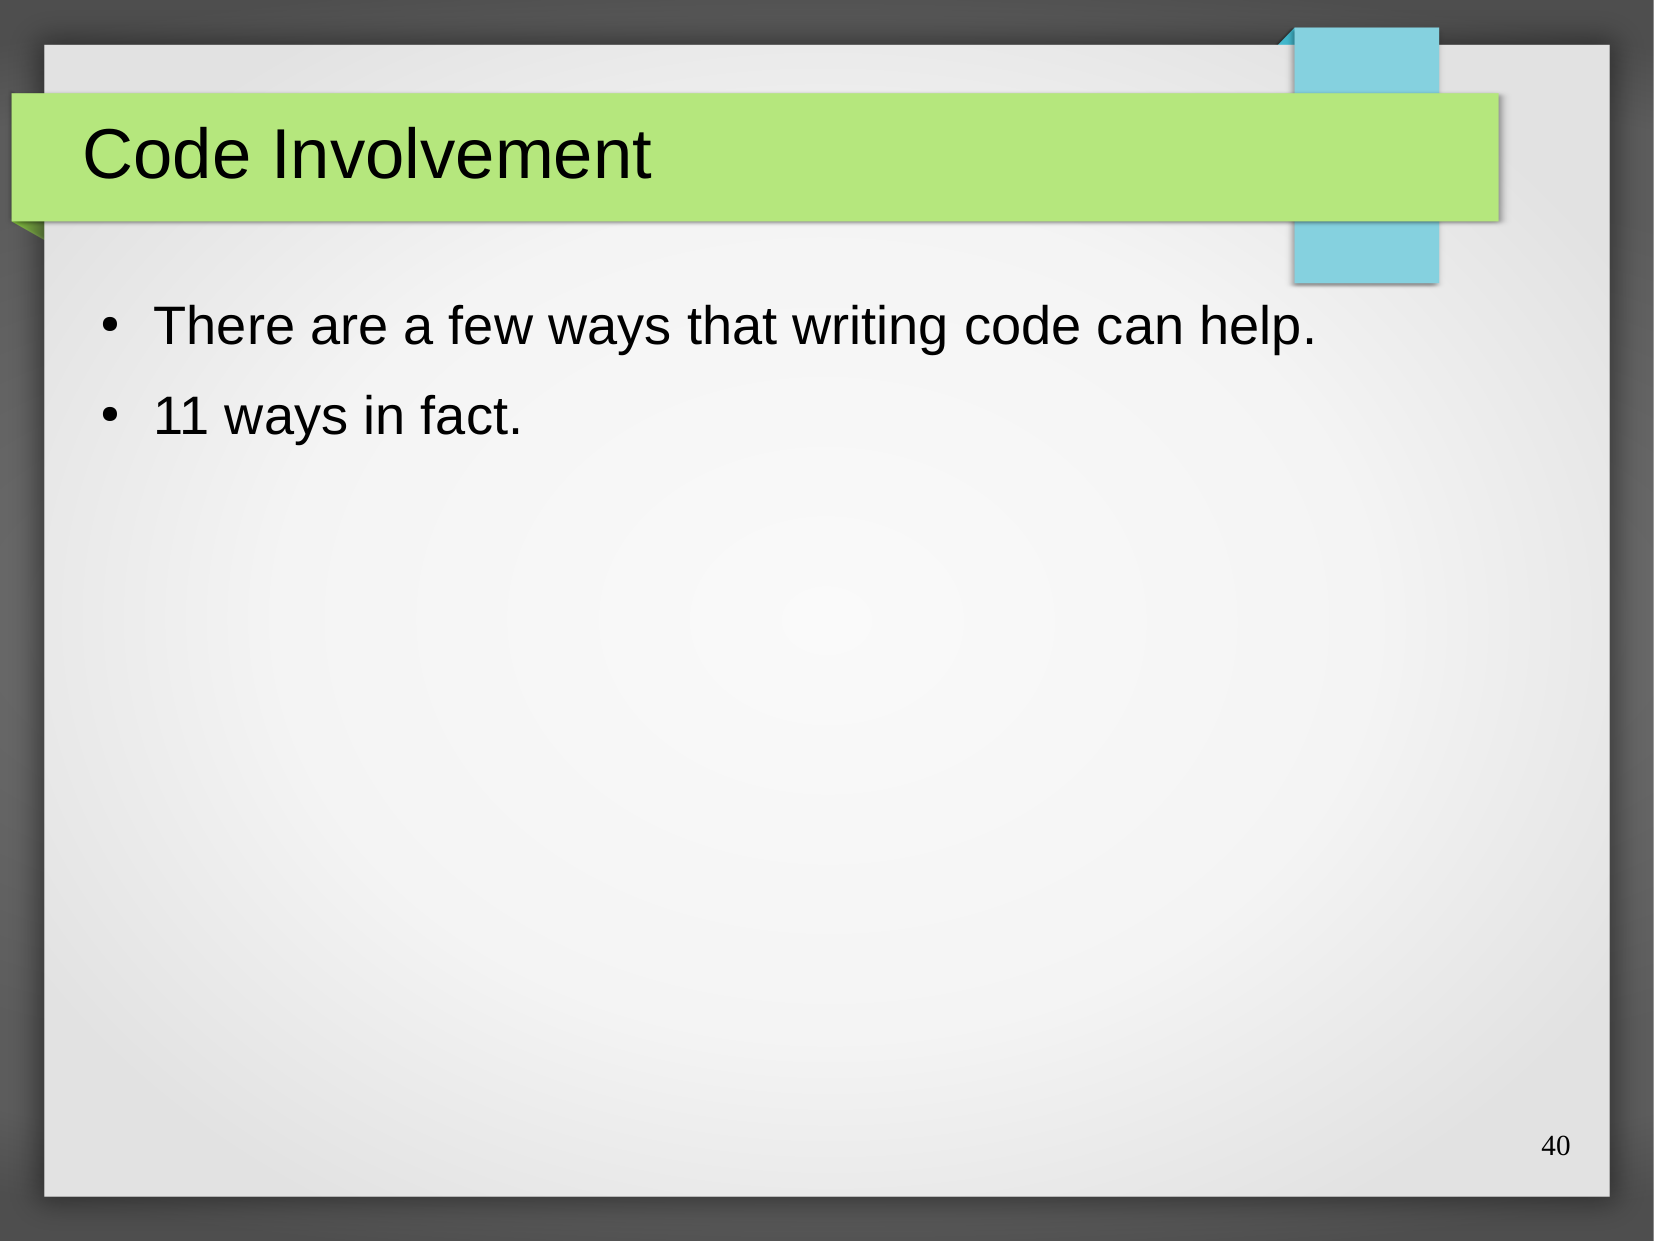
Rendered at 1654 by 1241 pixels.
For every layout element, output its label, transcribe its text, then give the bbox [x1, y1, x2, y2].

picture [0, 0, 1654, 1241]
title Code Involvement [82, 94, 1264, 213]
list There are a few ways that writing code can help. 11 ways in fact. [82, 295, 1571, 1015]
